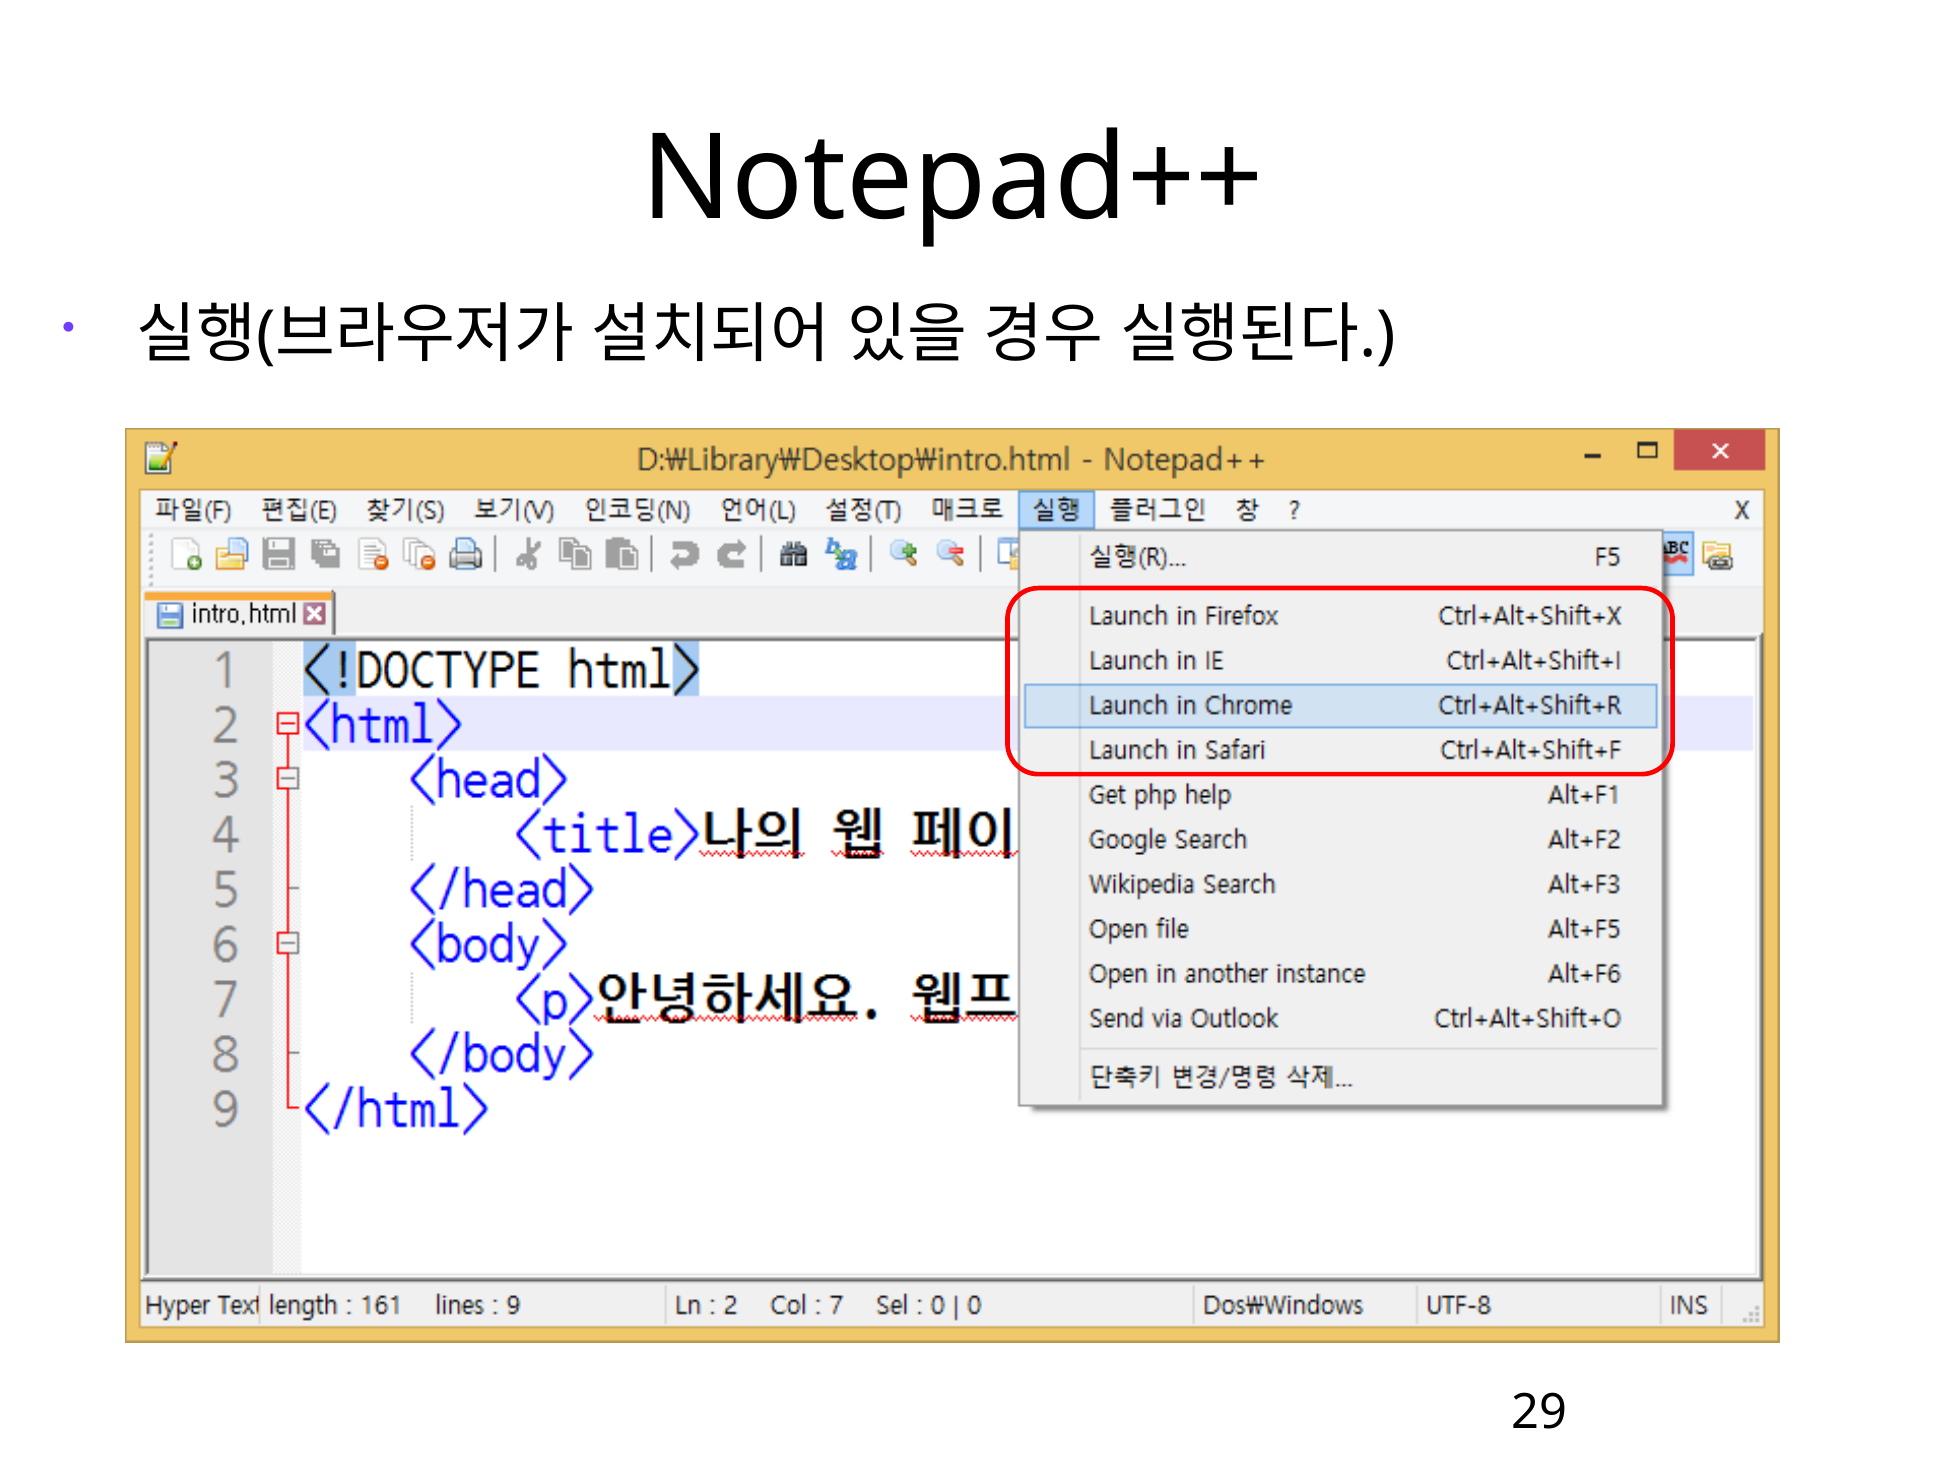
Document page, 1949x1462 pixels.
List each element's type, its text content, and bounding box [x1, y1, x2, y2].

list 실행(브라우저가 설치되어 있을 경우 실행된다.) [48, 284, 1897, 1343]
title Notepad++ [156, 92, 1749, 255]
slide_number <숫자> [1496, 1372, 1899, 1462]
